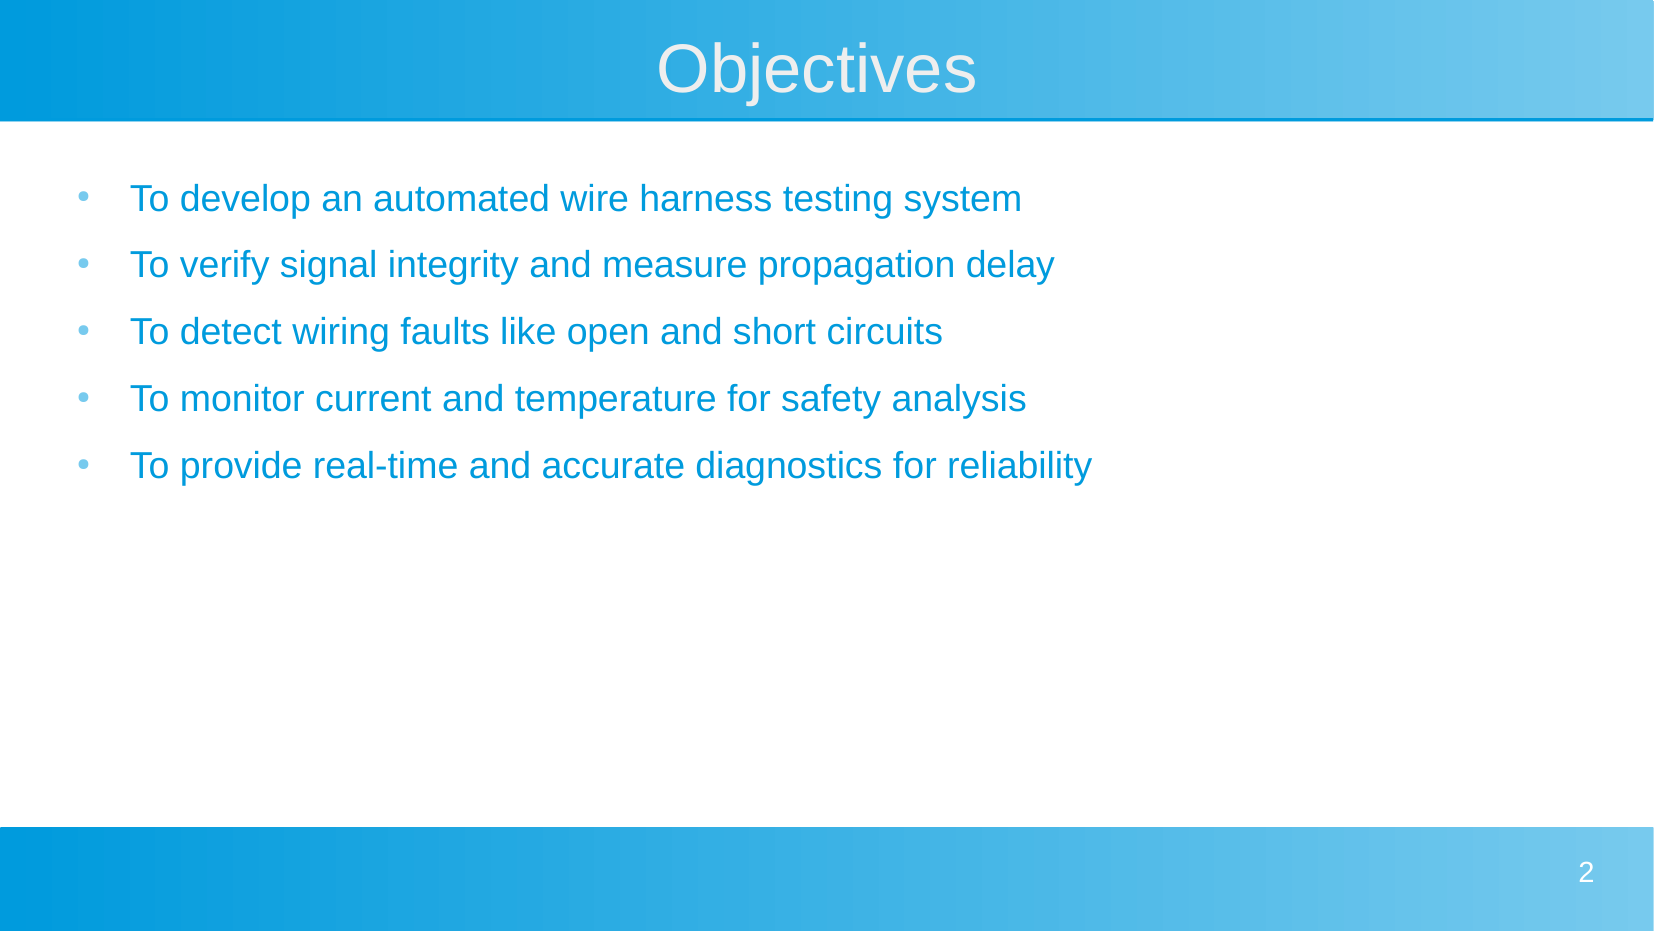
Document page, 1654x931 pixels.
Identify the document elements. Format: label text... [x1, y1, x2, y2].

list To develop an automated wire harness testing system To verify signal integrity and measure propagation delay To detect wiring faults like open and short circuits To monitor current and temperature for safety analysis To provide real-time and accurate diagnostics for reliability [59, 177, 1595, 768]
title Objectives [59, 29, 1595, 108]
